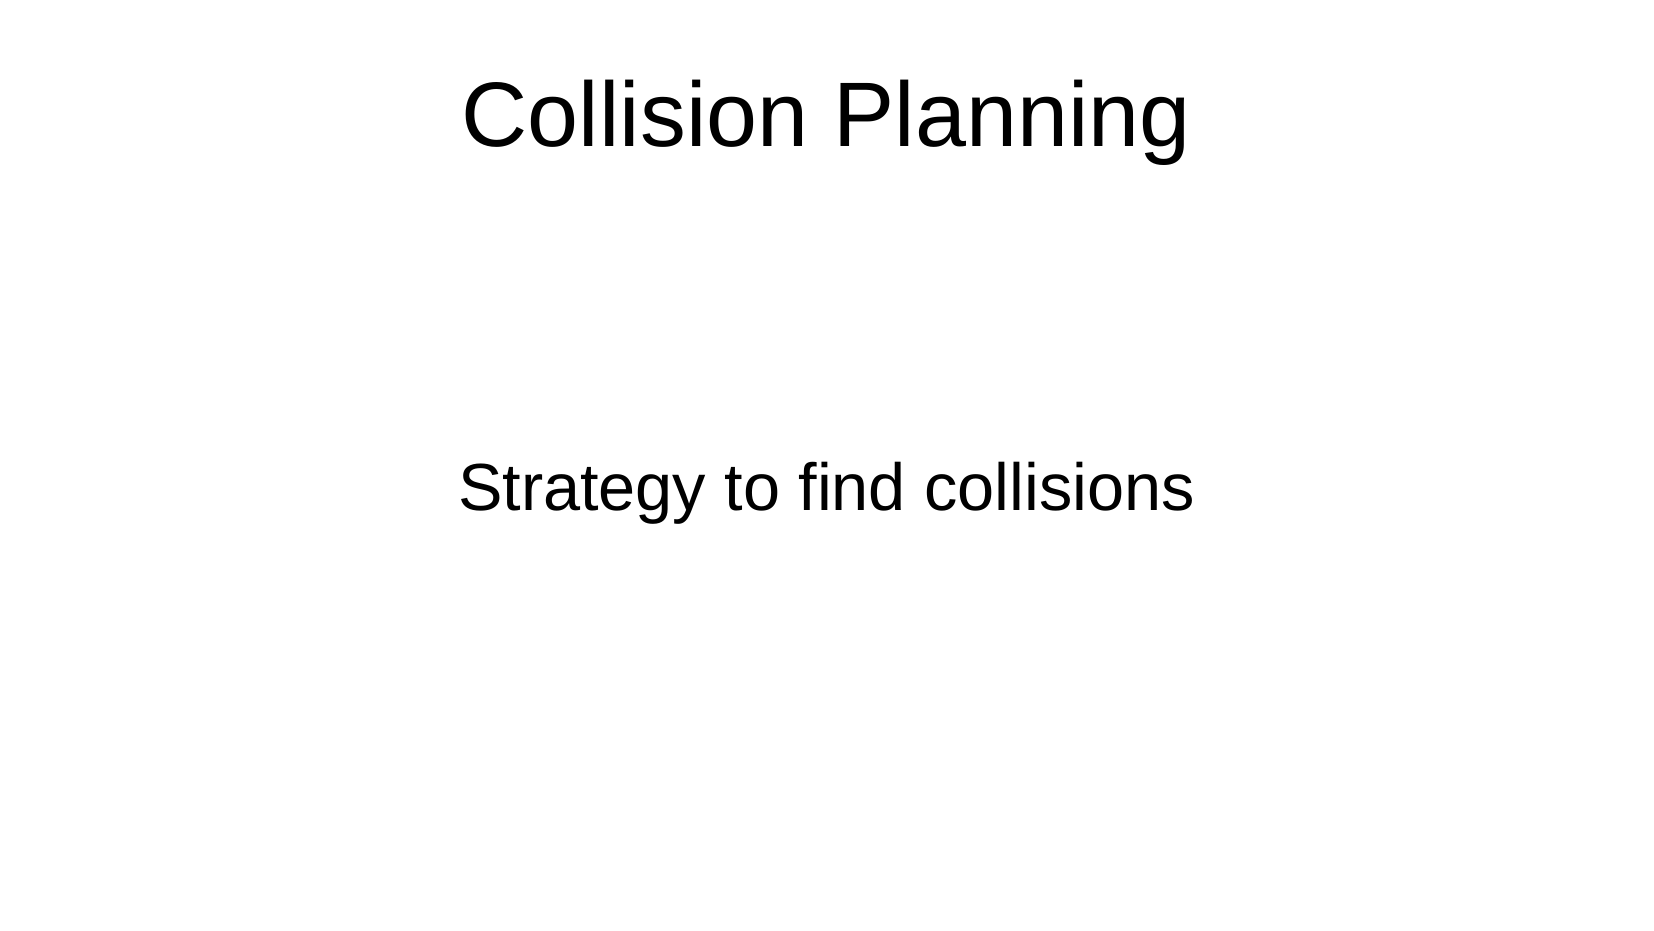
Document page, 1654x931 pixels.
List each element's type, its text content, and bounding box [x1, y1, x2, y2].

title Collision Planning [82, 37, 1571, 193]
subtitle Strategy to find collisions [82, 217, 1571, 758]
